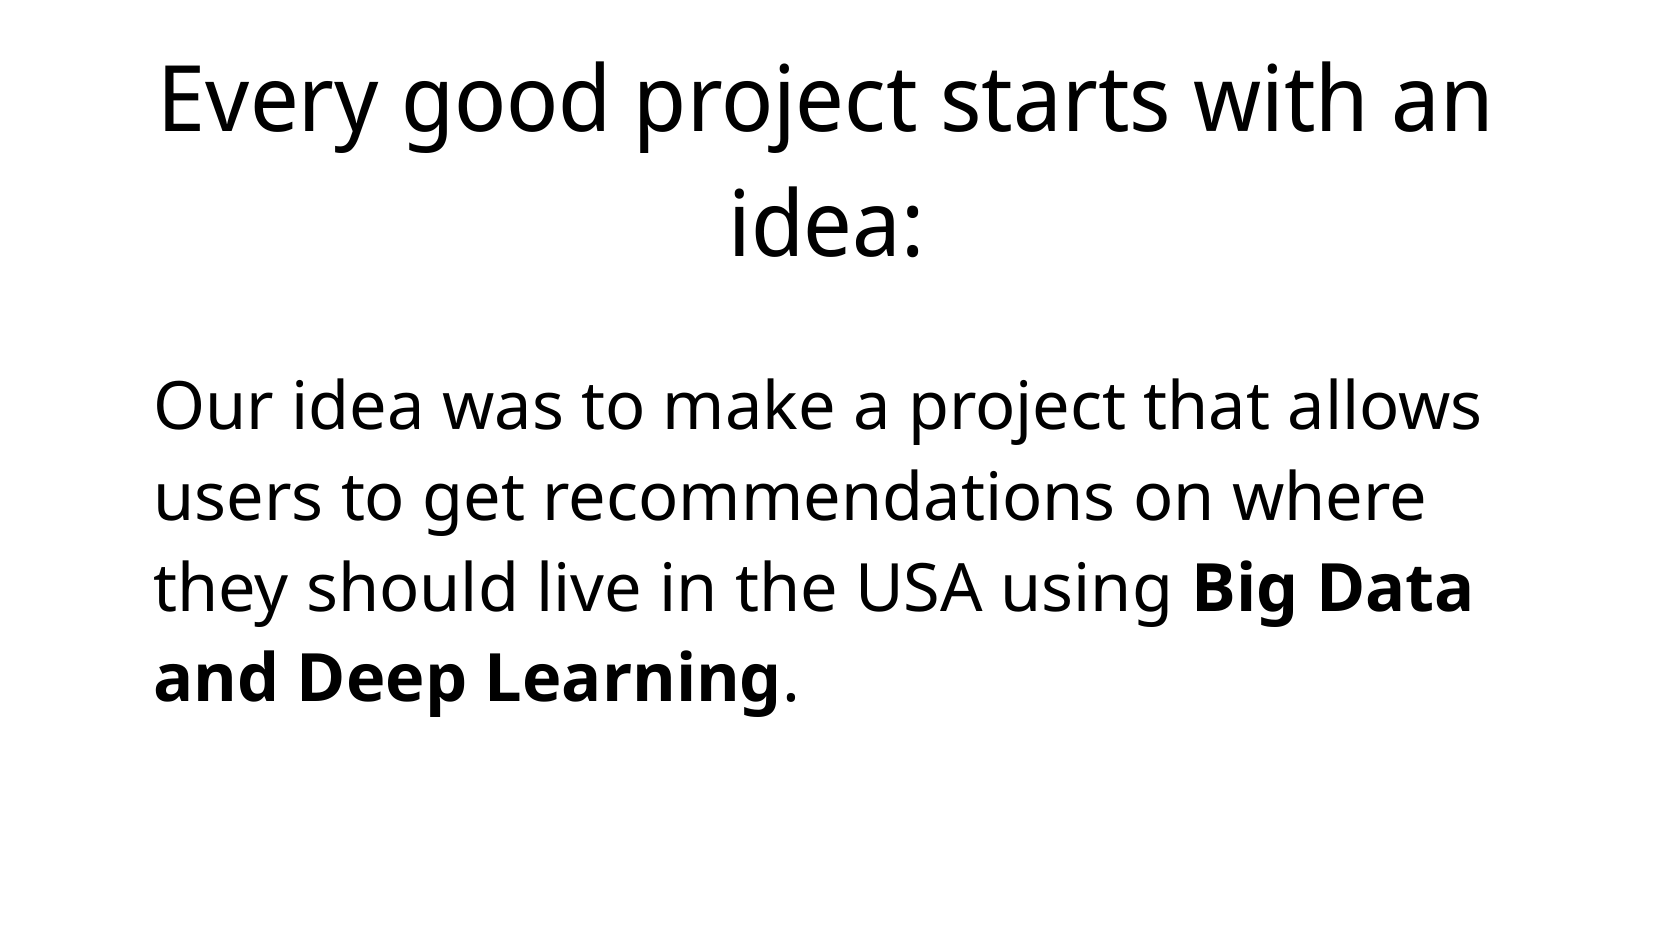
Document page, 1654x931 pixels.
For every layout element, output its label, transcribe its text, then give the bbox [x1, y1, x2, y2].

list Our idea was to make a project that allows users to get recommendations on where they should live in the USA using Big Data and Deep Learning. [82, 358, 1571, 898]
title Every good project starts with an idea: [82, 33, 1571, 284]
